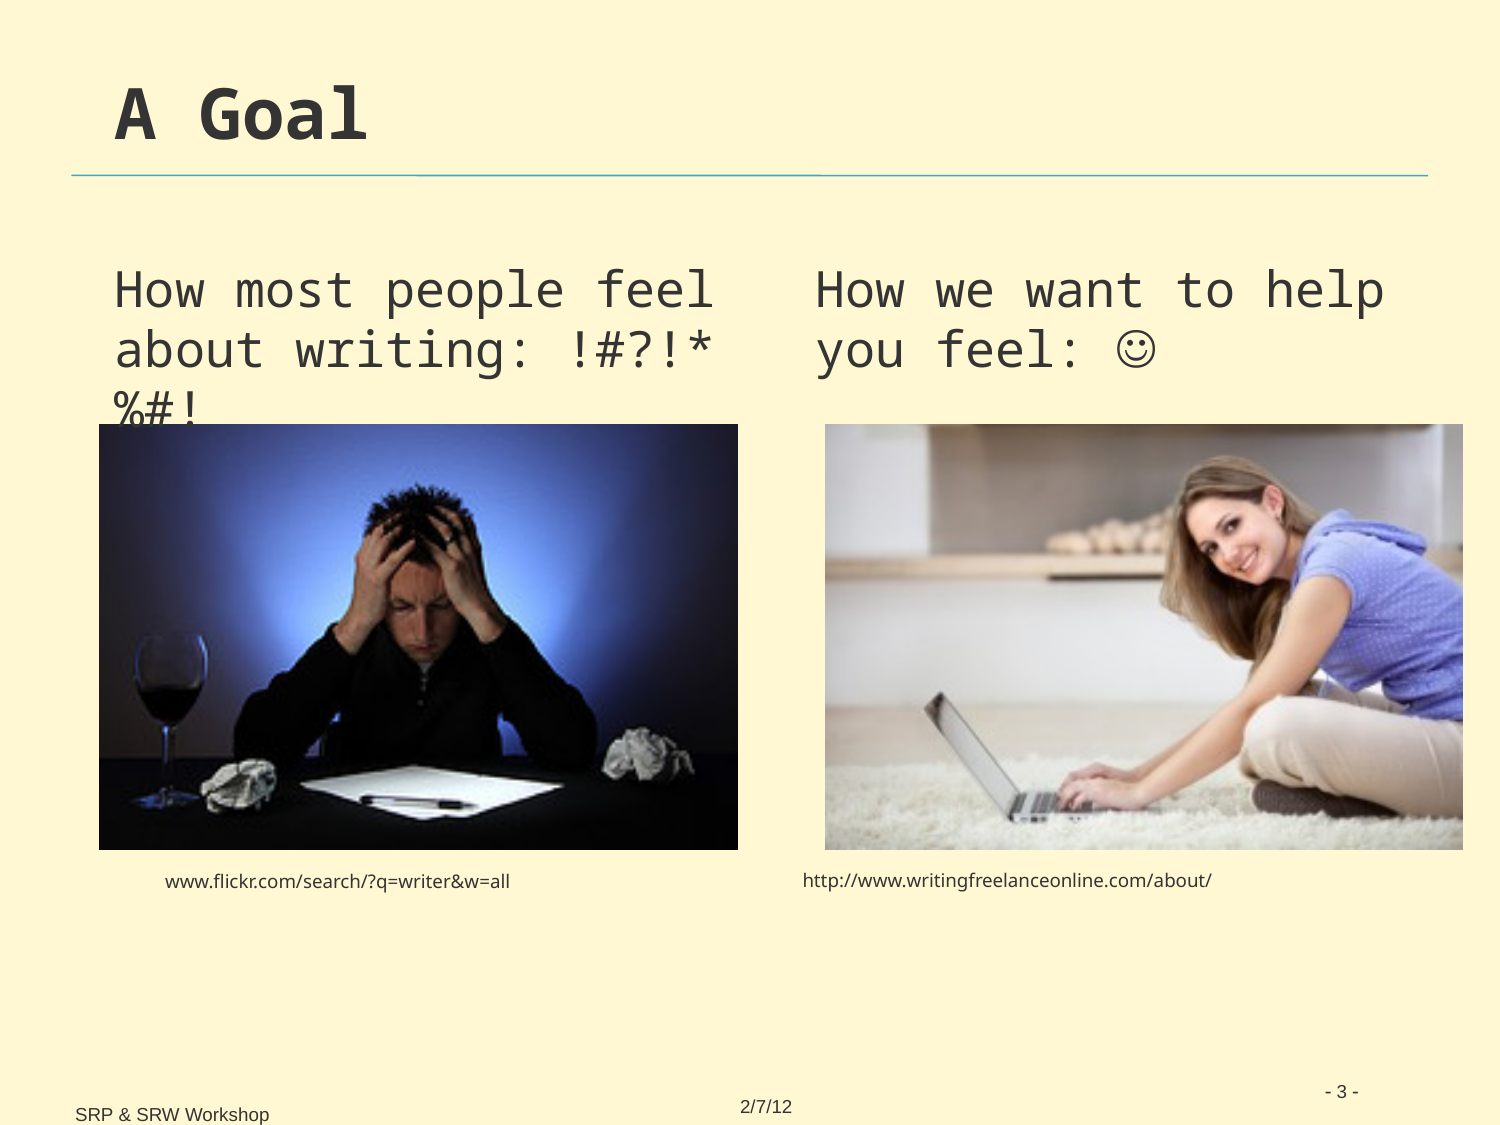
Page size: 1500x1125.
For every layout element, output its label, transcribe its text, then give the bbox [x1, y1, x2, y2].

text_box www.flickr.com/search/?q=writer&w=all [150, 862, 787, 901]
text_box A Goal [99, 61, 901, 163]
picture [825, 425, 1463, 851]
text_box How we want to help you feel:  [800, 249, 1476, 387]
text_box How most people feel about writing: !#?!*%#! [99, 249, 775, 388]
text_box   [1325, 1074, 1438, 1125]
picture [99, 425, 738, 851]
text_box http://www.writingfreelanceonline.com/about/ [787, 861, 1363, 901]
